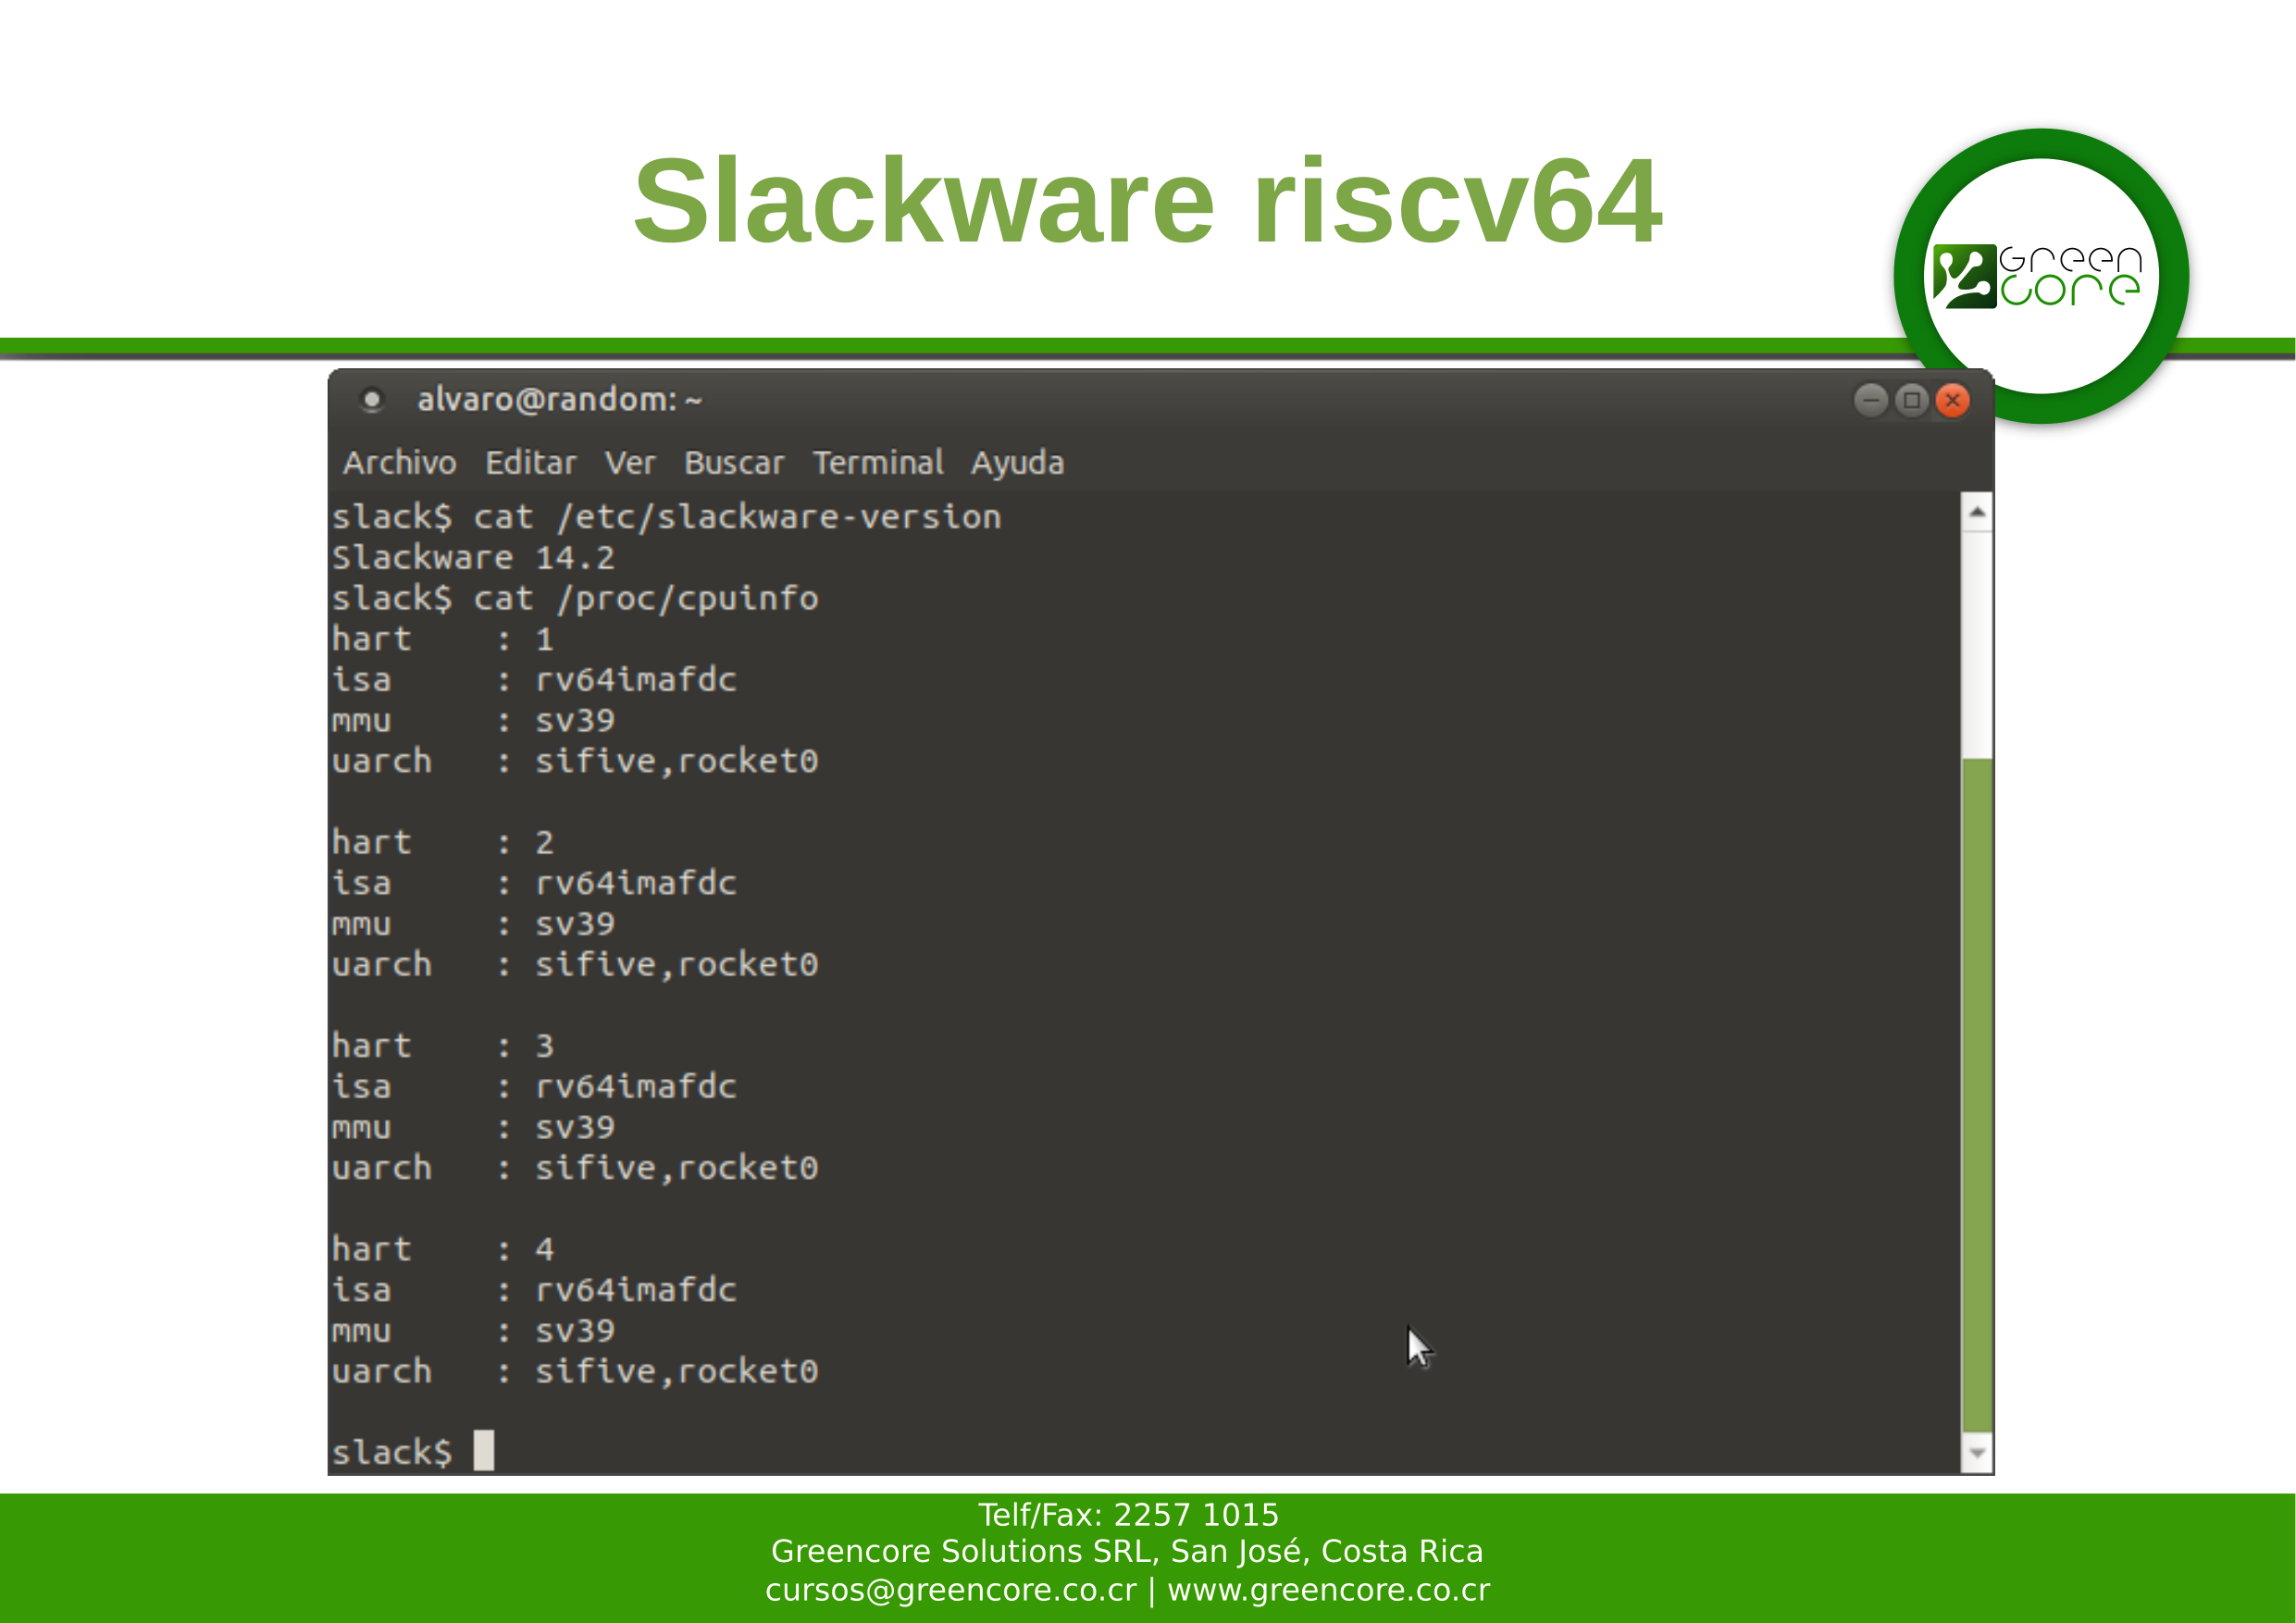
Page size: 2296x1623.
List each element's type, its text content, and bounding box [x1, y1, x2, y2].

picture [0, 0, 2296, 1623]
title Slackware riscv64 [115, 64, 2181, 336]
